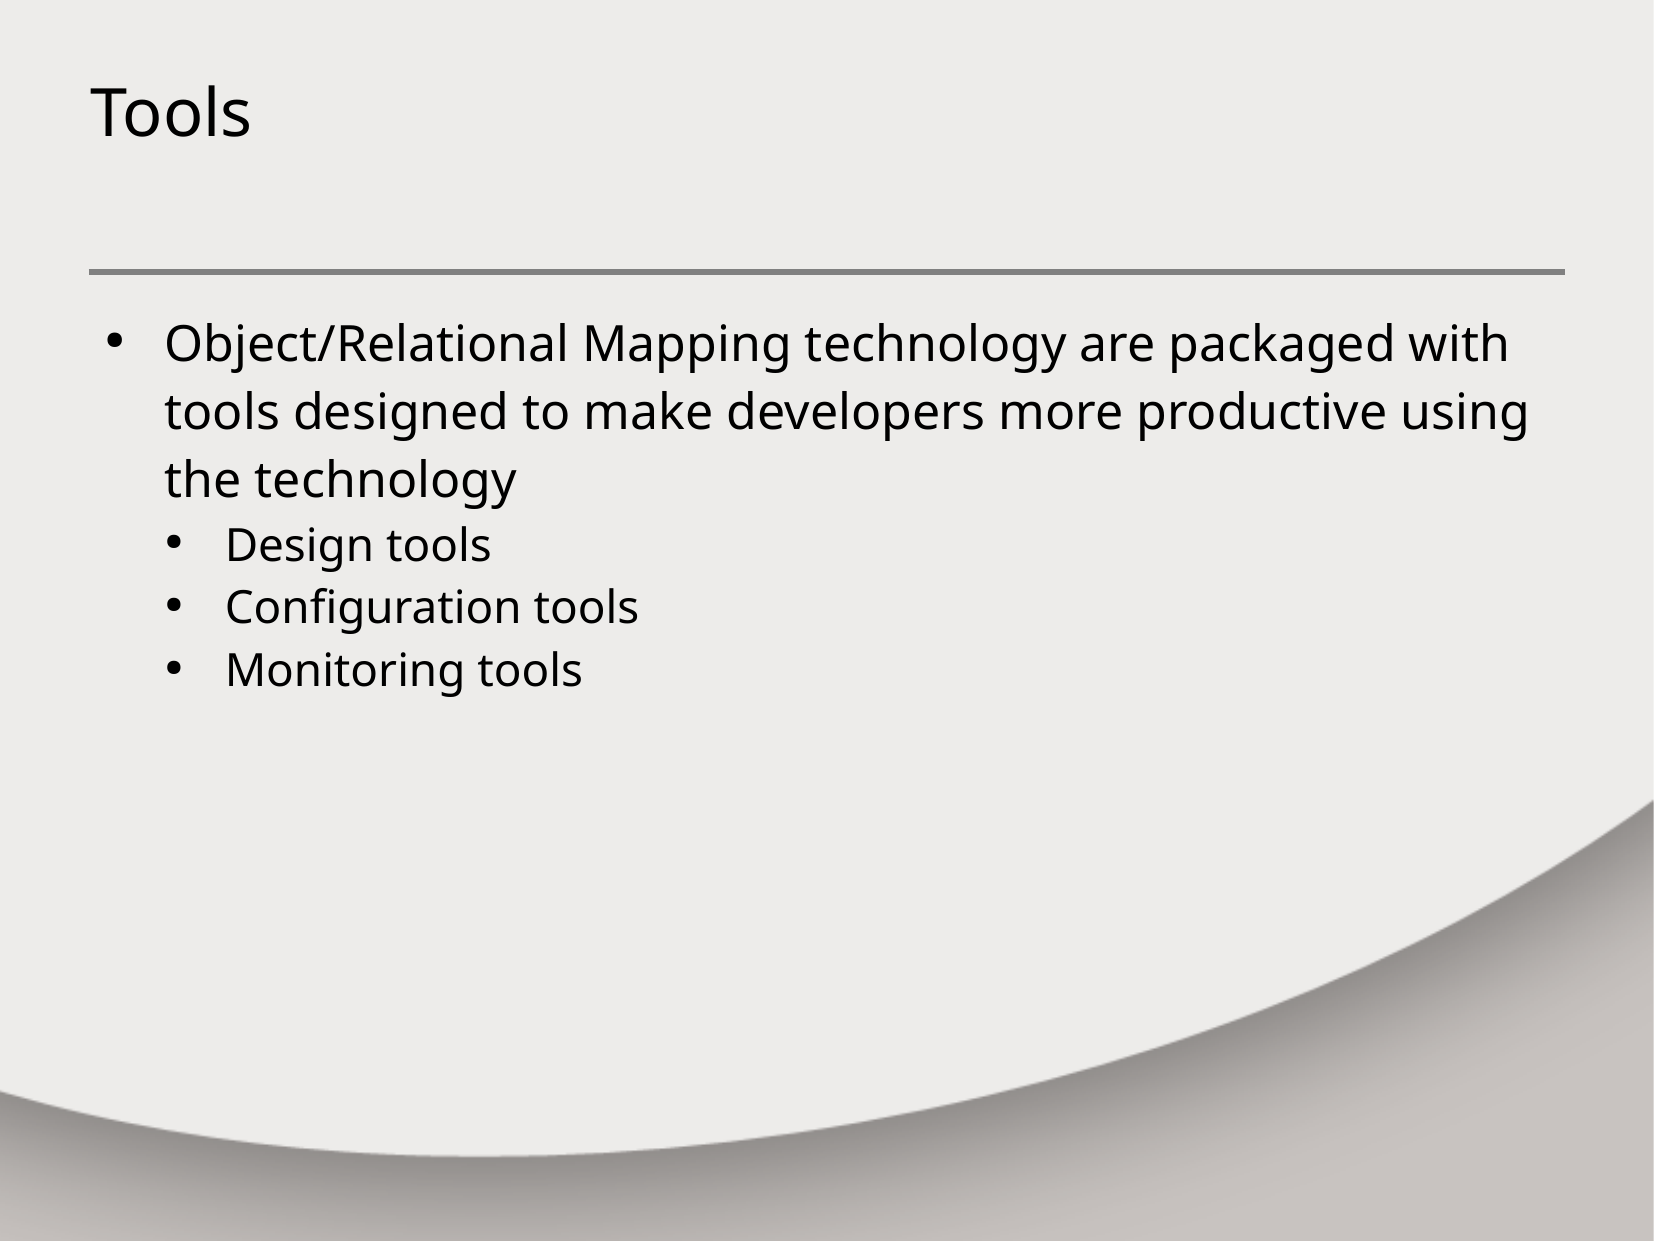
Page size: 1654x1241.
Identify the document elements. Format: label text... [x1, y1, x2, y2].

picture [0, 0, 1654, 1241]
text_box Object/Relational Mapping technology are packaged with tools designed to make developers more productive using the technology Design tools Configuration tools Monitoring tools [90, 300, 1567, 1157]
title Tools [90, 75, 1566, 238]
